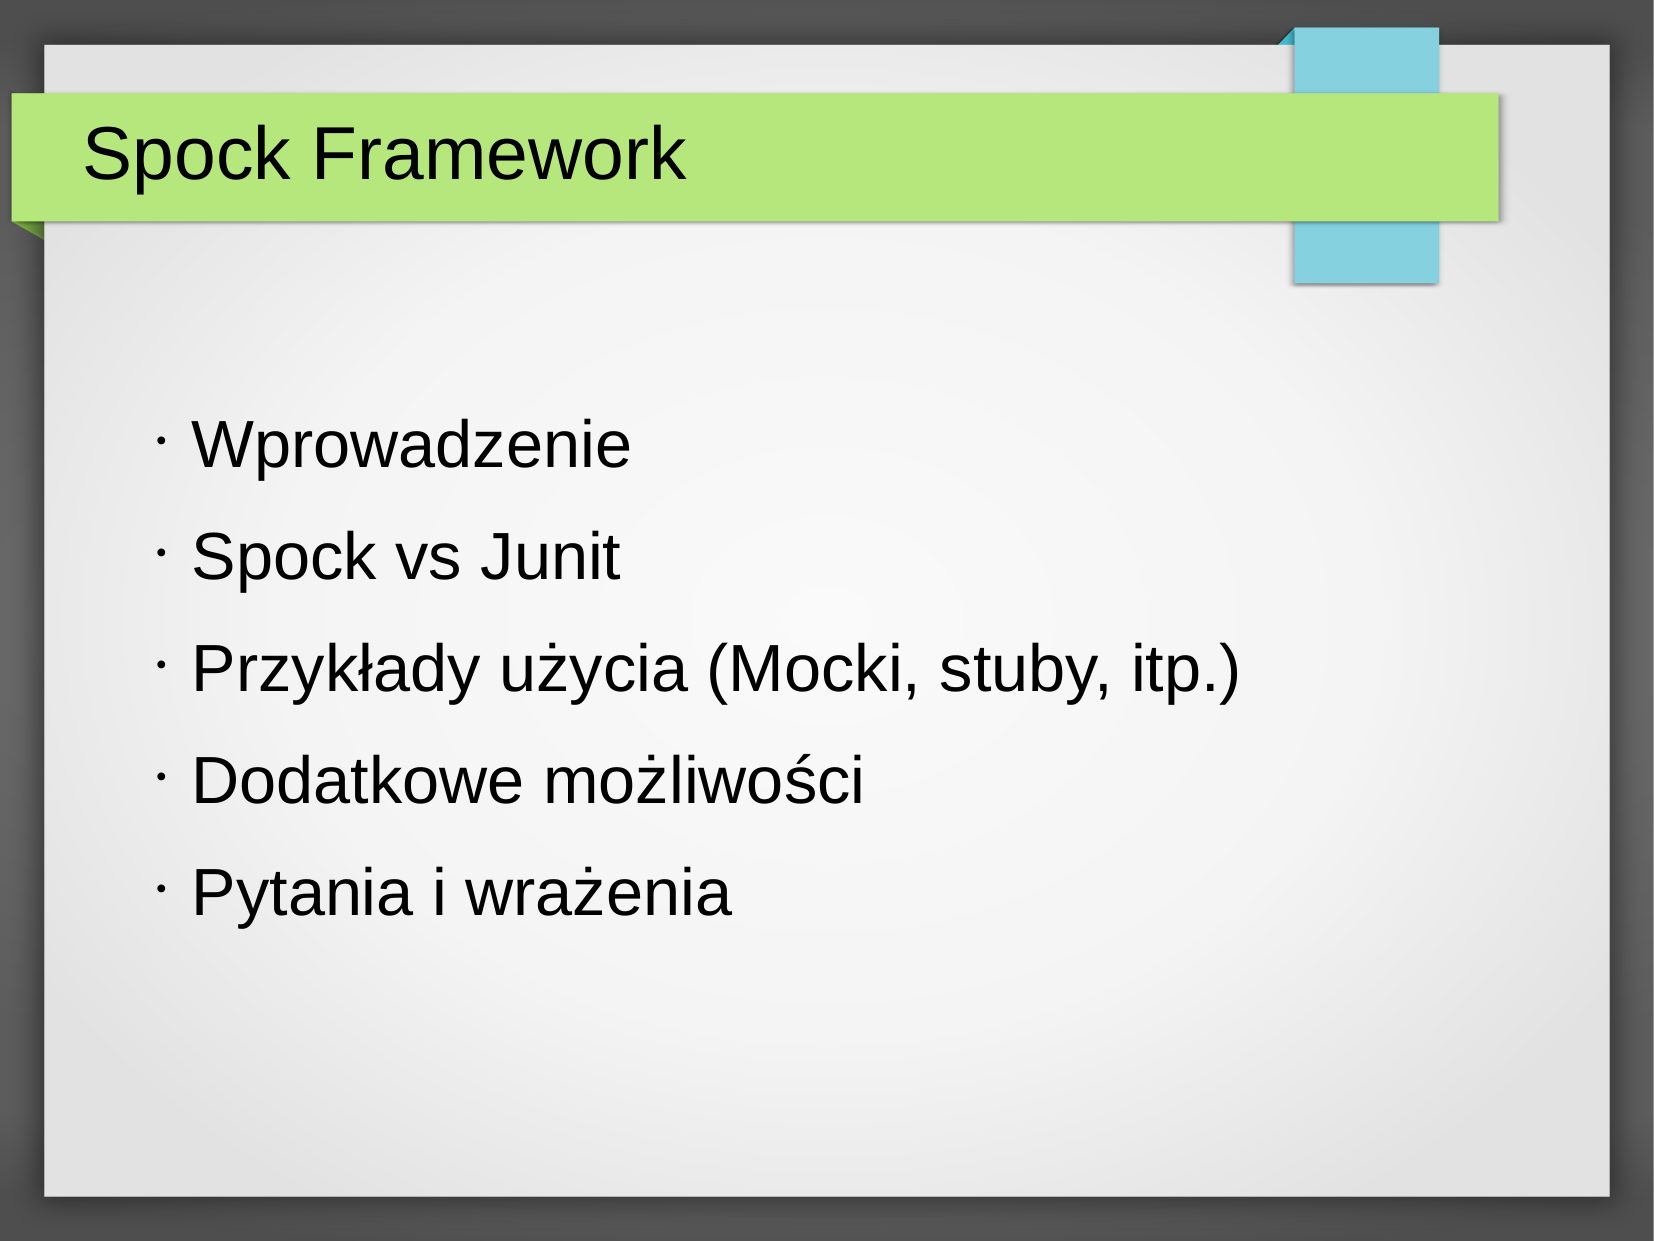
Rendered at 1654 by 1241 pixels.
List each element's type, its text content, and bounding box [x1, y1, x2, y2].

subtitle Wprowadzenie Spock vs Junit Przykłady użycia (Mocki, stuby, itp.) Dodatkowe możliwości Pytania i wrażenia [82, 290, 1571, 1010]
picture [0, 0, 1654, 1241]
title Spock Framework [82, 94, 1264, 213]
